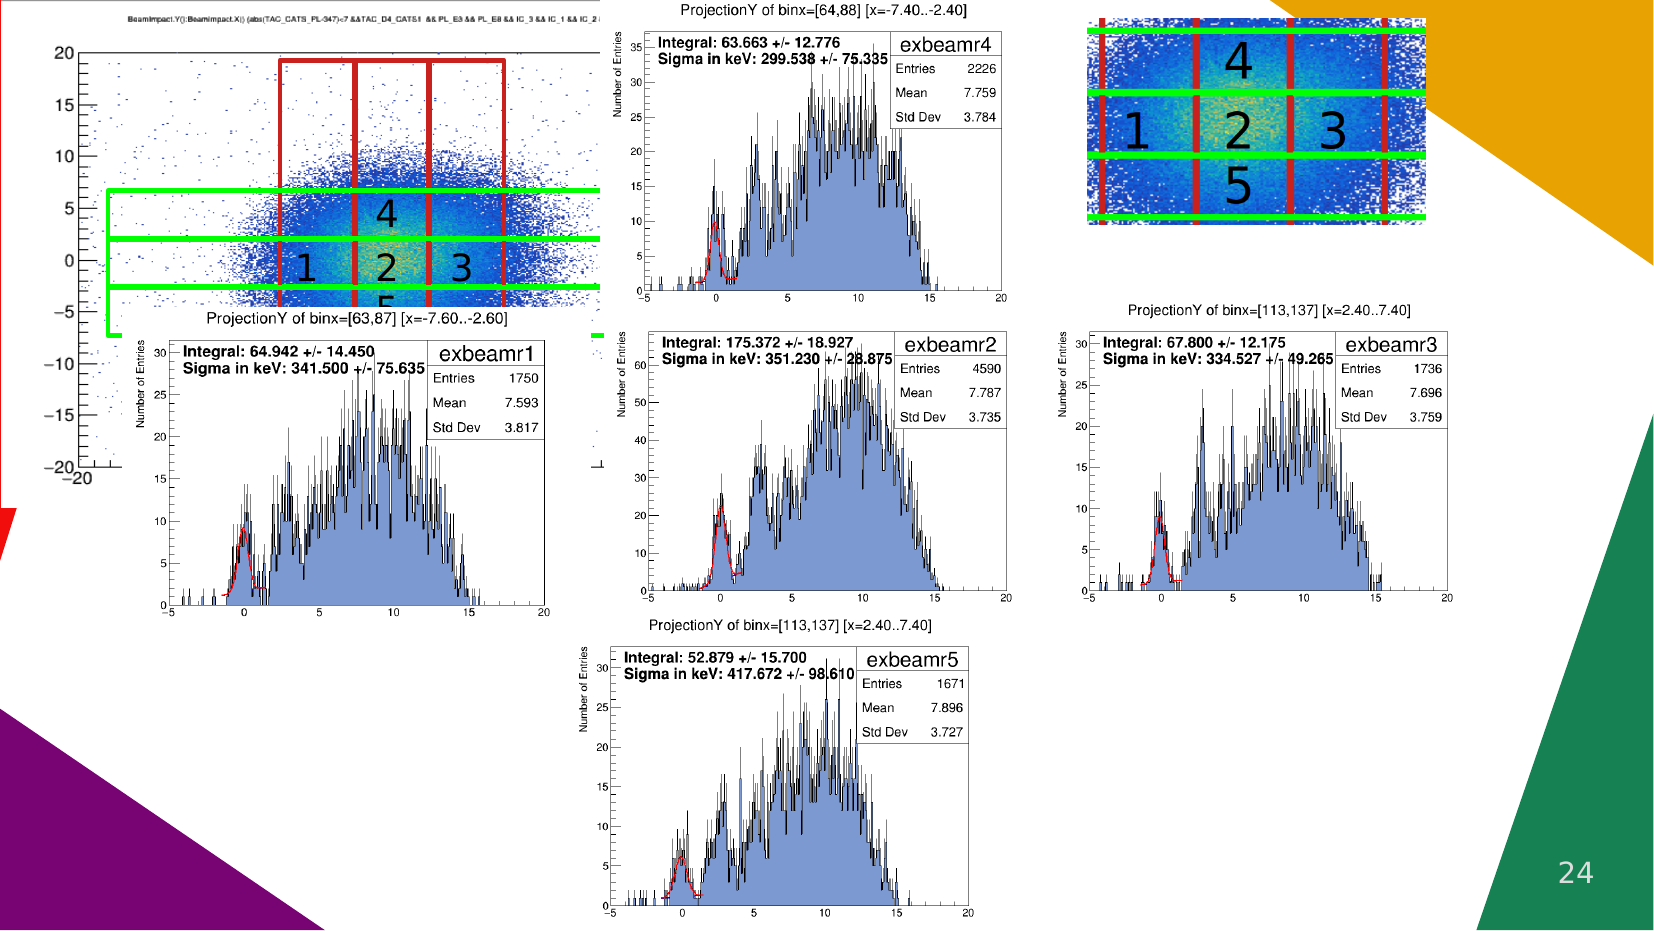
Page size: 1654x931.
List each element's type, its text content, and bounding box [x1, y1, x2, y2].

text_box 3 [434, 239, 510, 300]
text_box 4 [360, 184, 435, 245]
picture [1, 0, 1492, 931]
text_box 1 [279, 239, 355, 300]
picture [1087, 18, 1426, 226]
text_box 5 [360, 281, 435, 307]
text_box 2 [360, 245, 434, 281]
